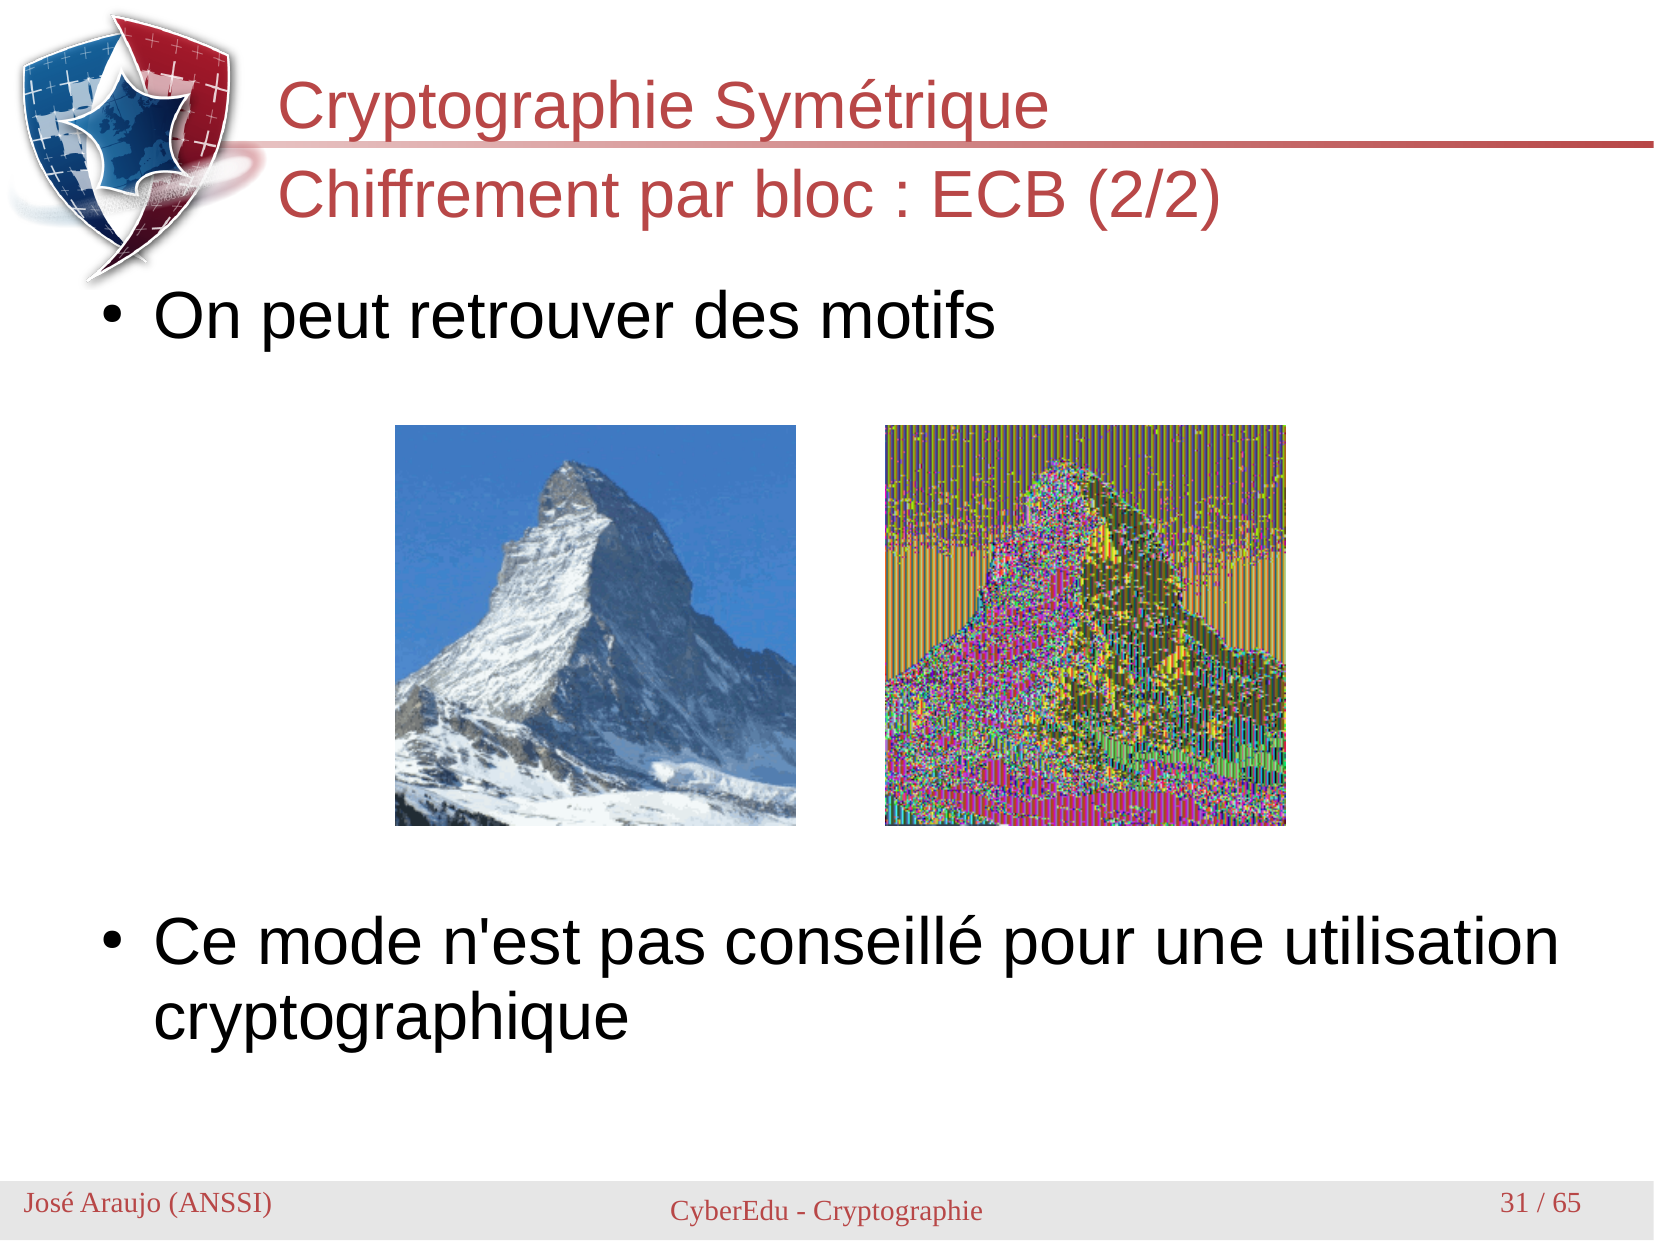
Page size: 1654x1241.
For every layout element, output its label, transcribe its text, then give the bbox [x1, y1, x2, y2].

title Cryptographie Symétrique Chiffrement par bloc : ECB (2/2) [277, 49, 1642, 237]
list On peut retrouver des motifs Ce mode n'est pas conseillé pour une utilisation cryptographique [82, 278, 1595, 1170]
picture [0, 0, 272, 290]
picture [885, 425, 1286, 826]
picture [395, 425, 796, 826]
